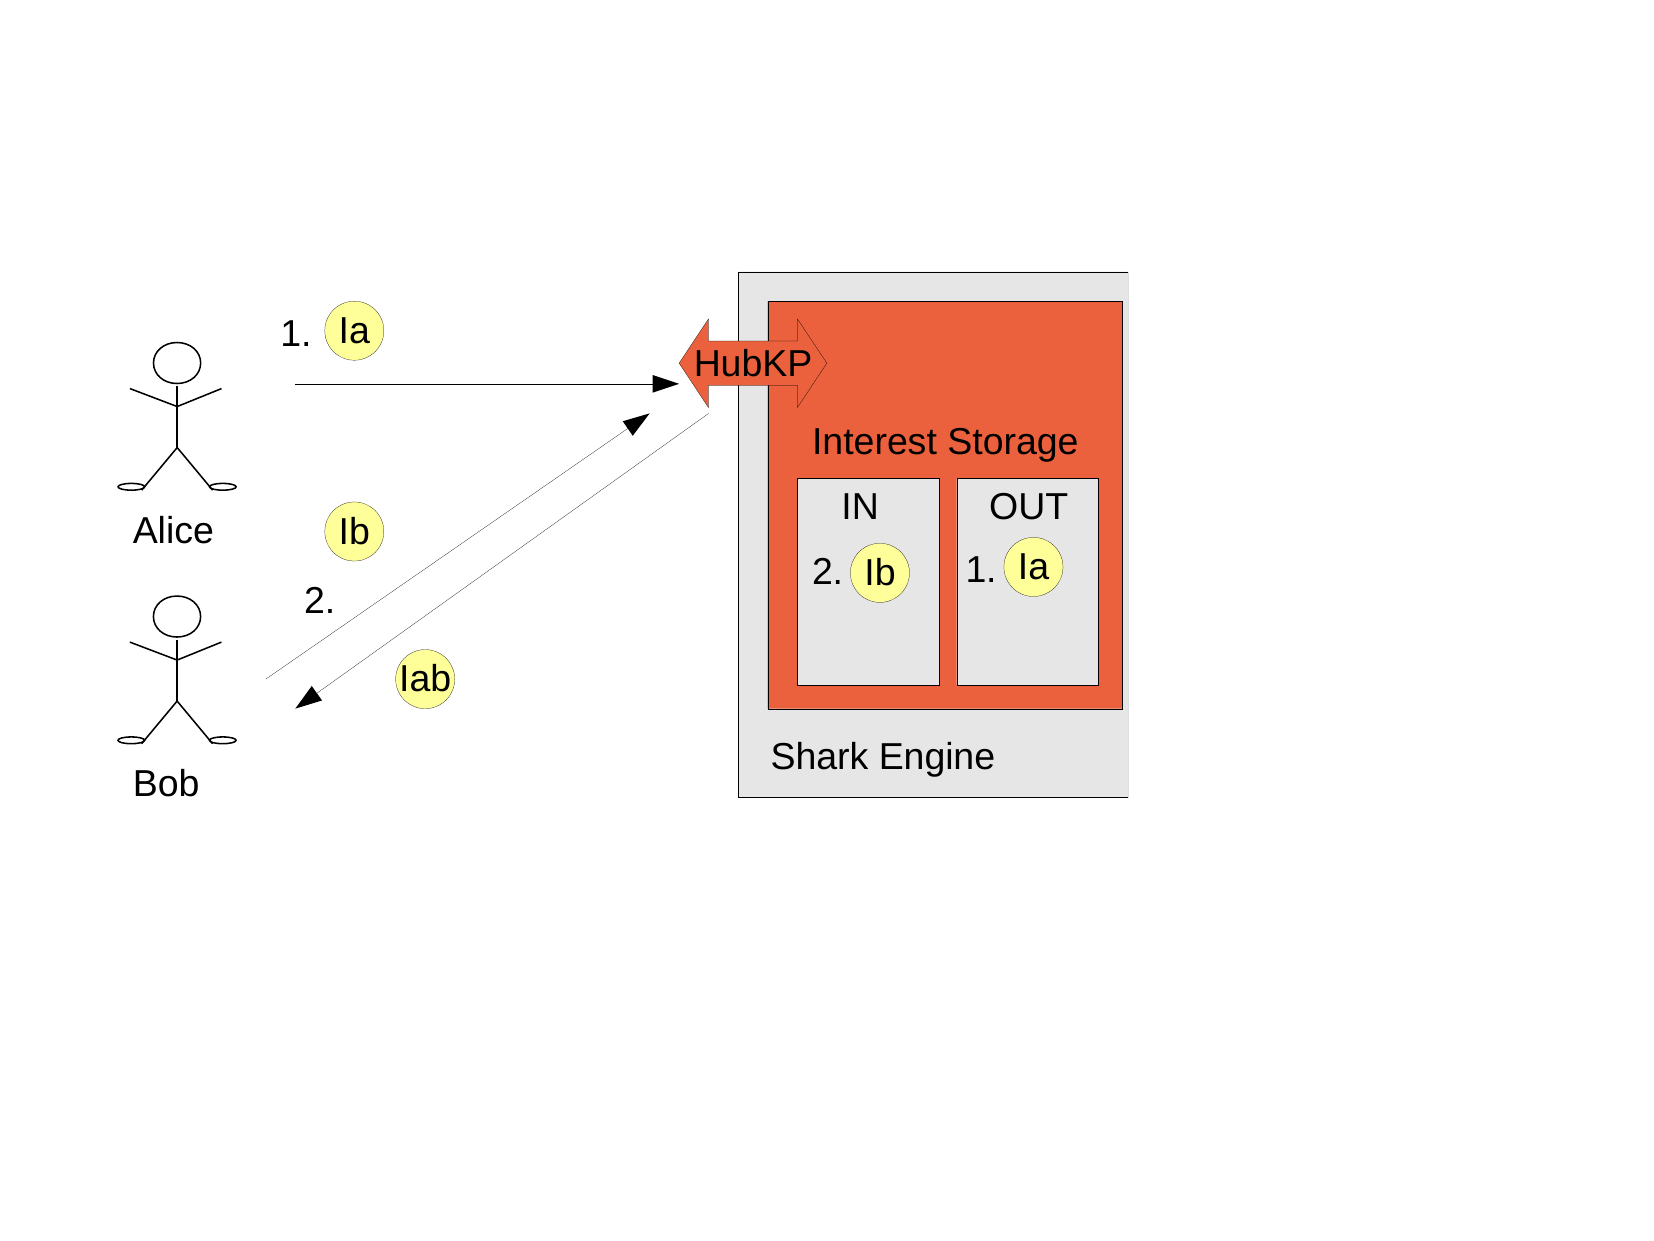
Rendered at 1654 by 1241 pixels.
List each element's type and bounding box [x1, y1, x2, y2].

picture [117, 271, 1129, 813]
